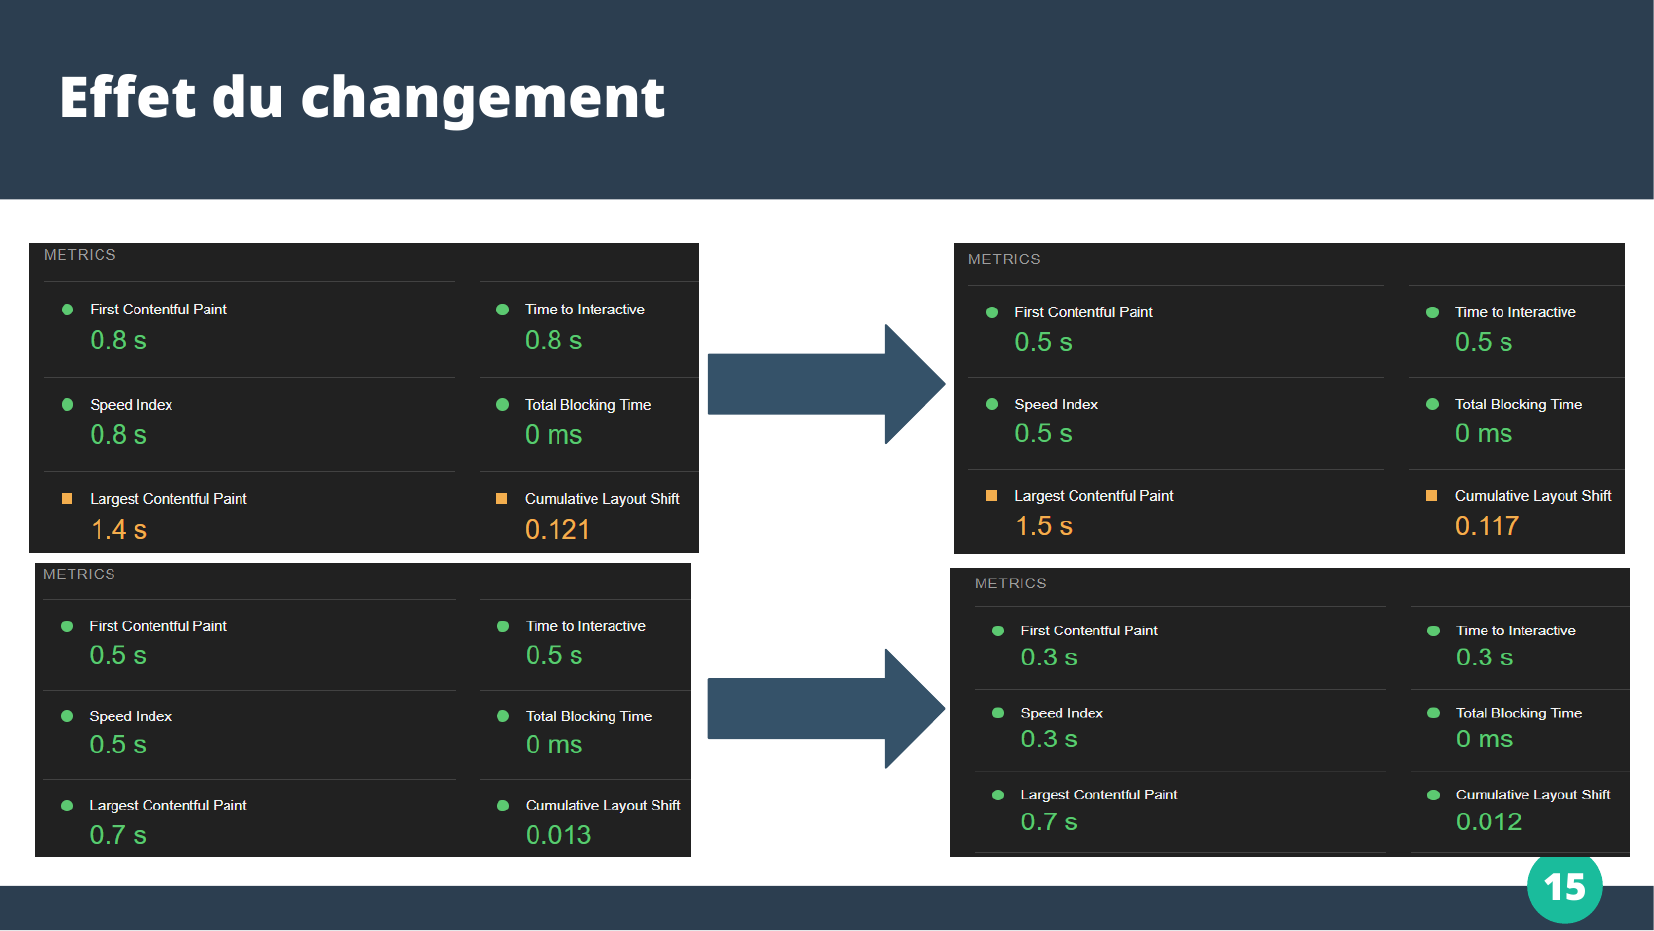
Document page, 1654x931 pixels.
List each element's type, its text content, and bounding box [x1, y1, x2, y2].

title Effet du changement [59, 37, 1595, 156]
text_box [708, 325, 945, 444]
text_box [708, 649, 945, 768]
picture [35, 563, 691, 857]
picture [950, 568, 1630, 857]
picture [29, 243, 699, 553]
picture [954, 243, 1625, 554]
